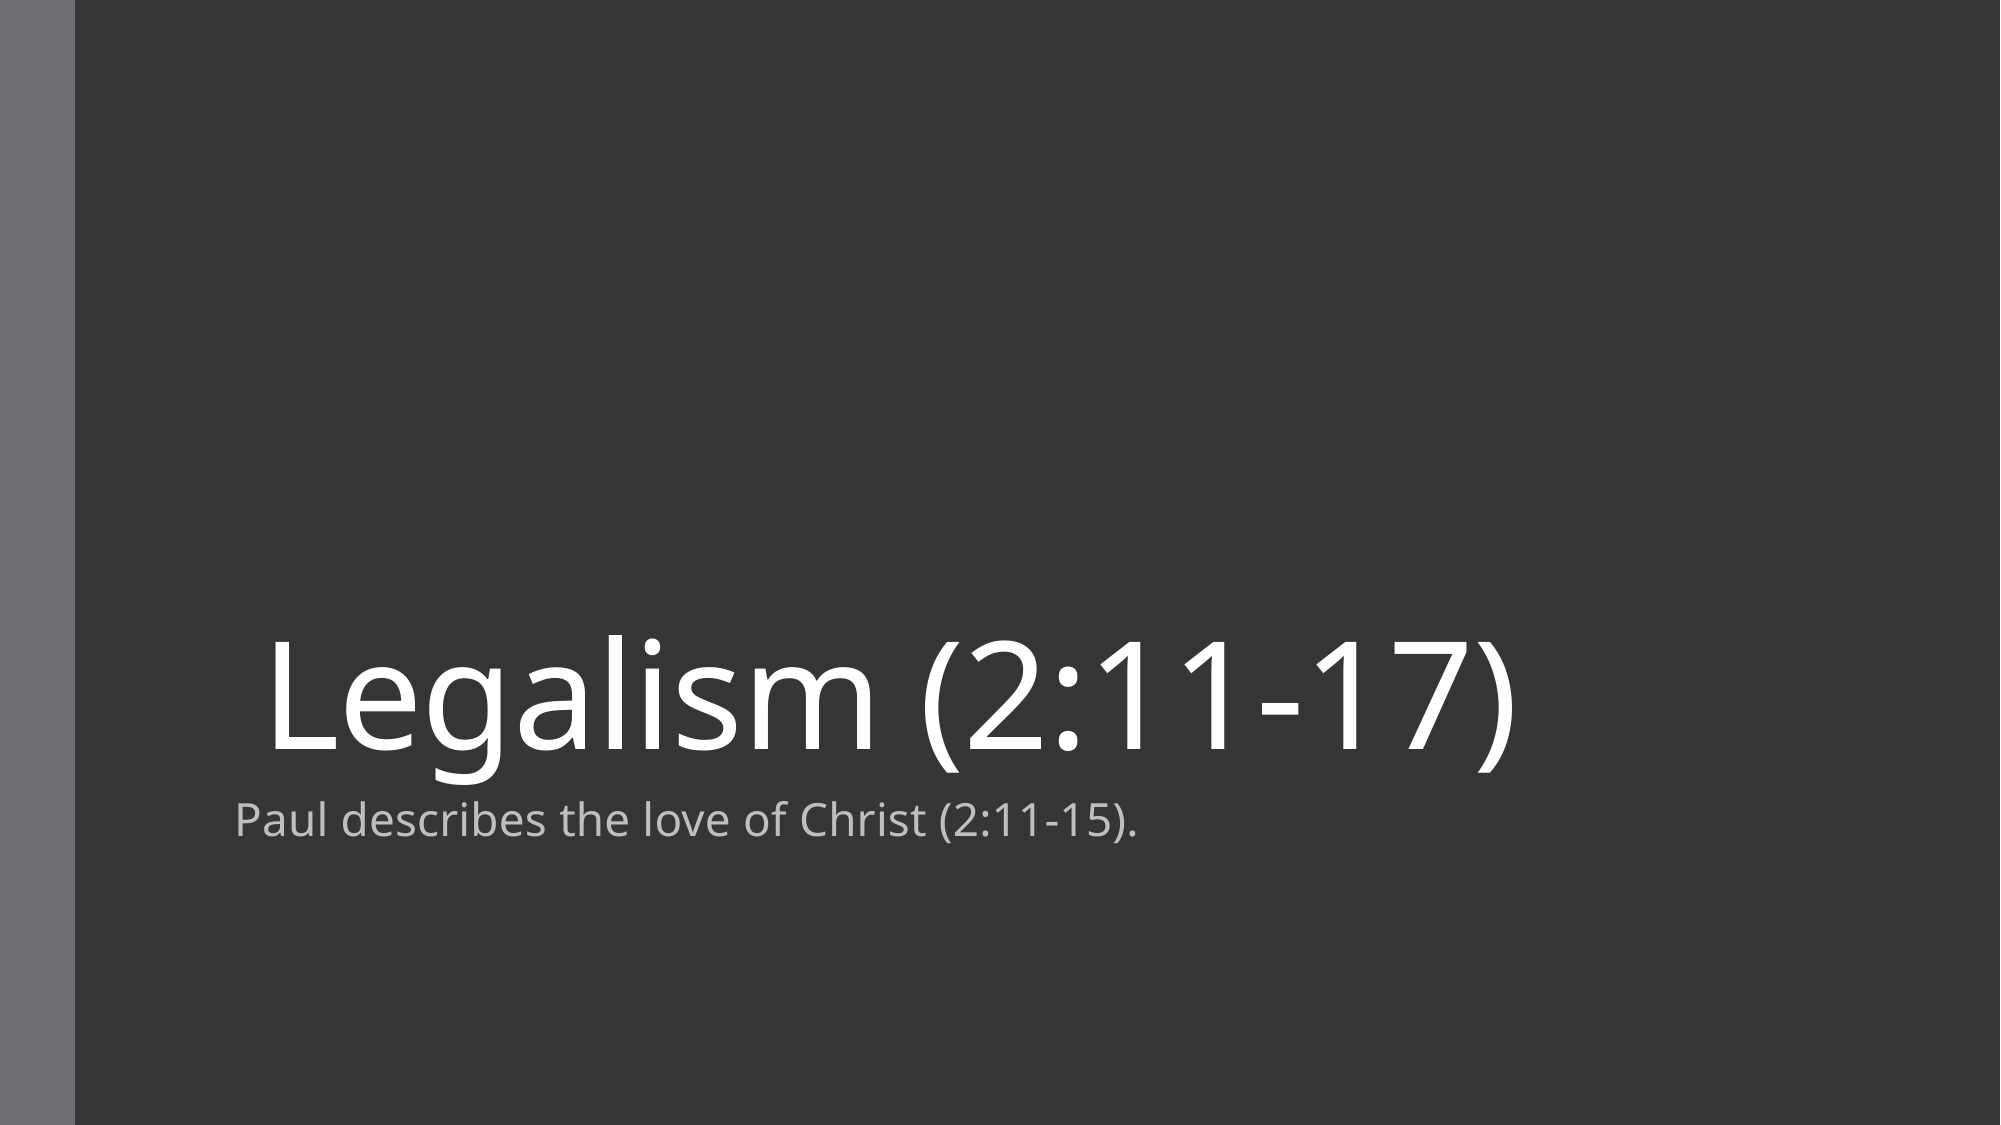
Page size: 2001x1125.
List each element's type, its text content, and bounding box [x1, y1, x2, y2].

subtitle Paul describes the love of Christ (2:11-15). [206, 787, 1752, 1066]
title Legalism (2:11-17) [206, 124, 1752, 787]
